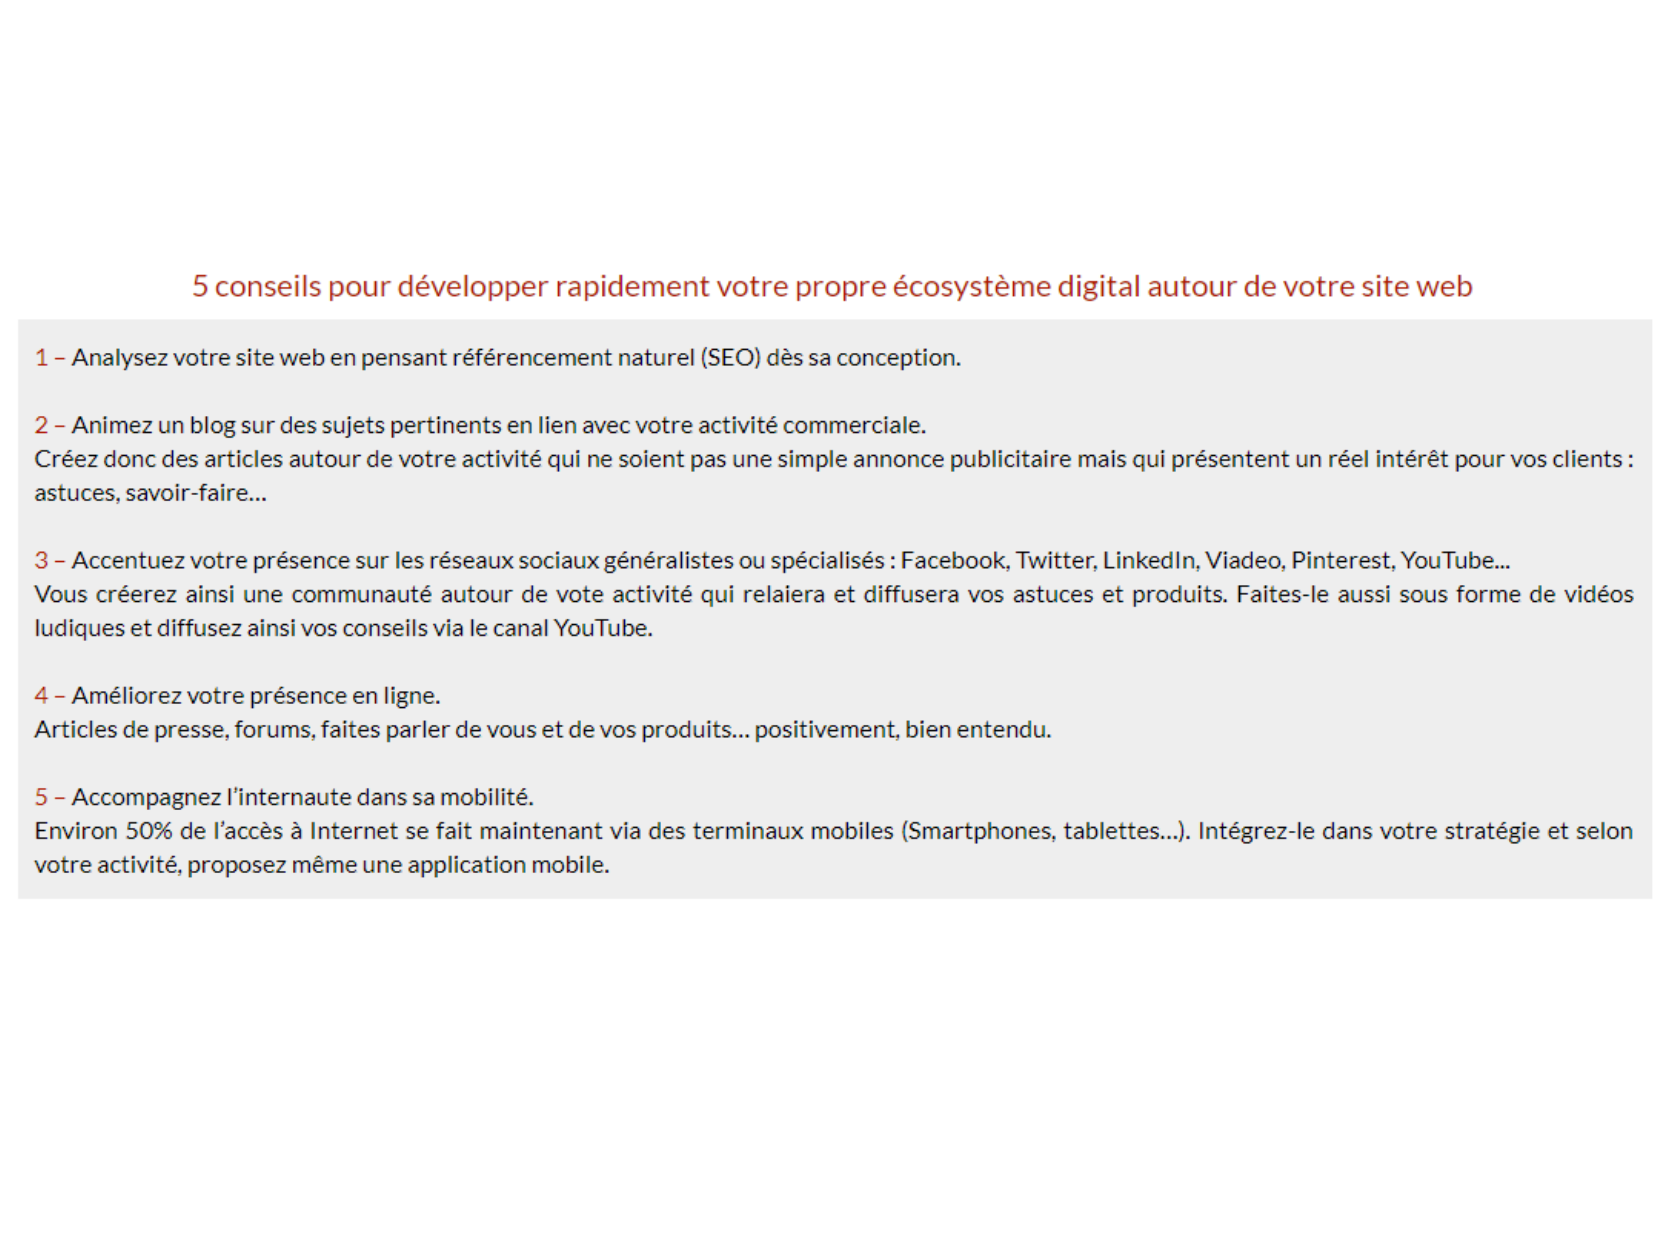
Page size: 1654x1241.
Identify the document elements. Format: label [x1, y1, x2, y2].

picture [3, 269, 1654, 976]
